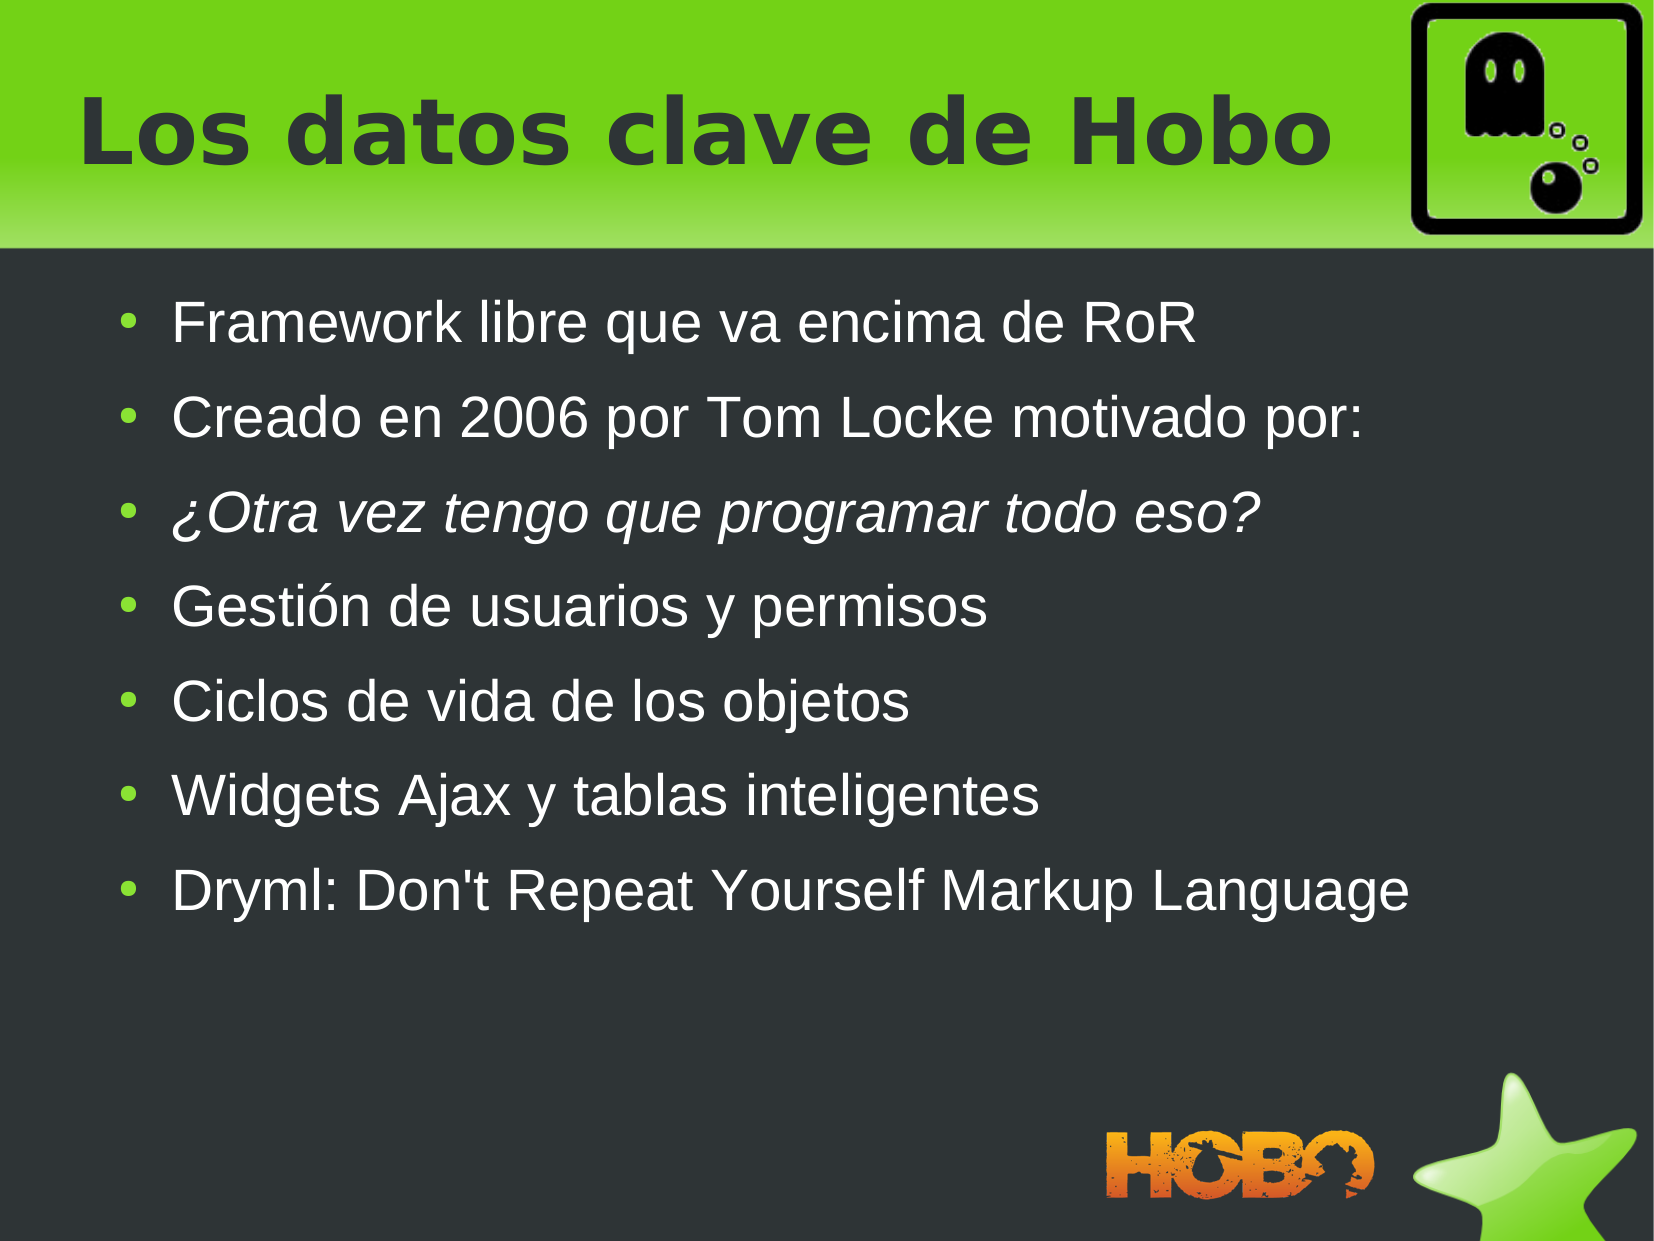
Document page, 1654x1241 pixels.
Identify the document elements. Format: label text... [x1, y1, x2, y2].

picture [0, 0, 1654, 1241]
list Framework libre que va encima de RoR Creado en 2006 por Tom Locke motivado por: ¿Otra vez tengo que programar todo eso? Gestión de usuarios y permisos Ciclos de vida de los objetos Widgets Ajax y tablas inteligentes Dryml: Don't Repeat Yourself Markup Language [82, 290, 1571, 1094]
title Los datos clave de Hobo [76, 36, 1565, 229]
